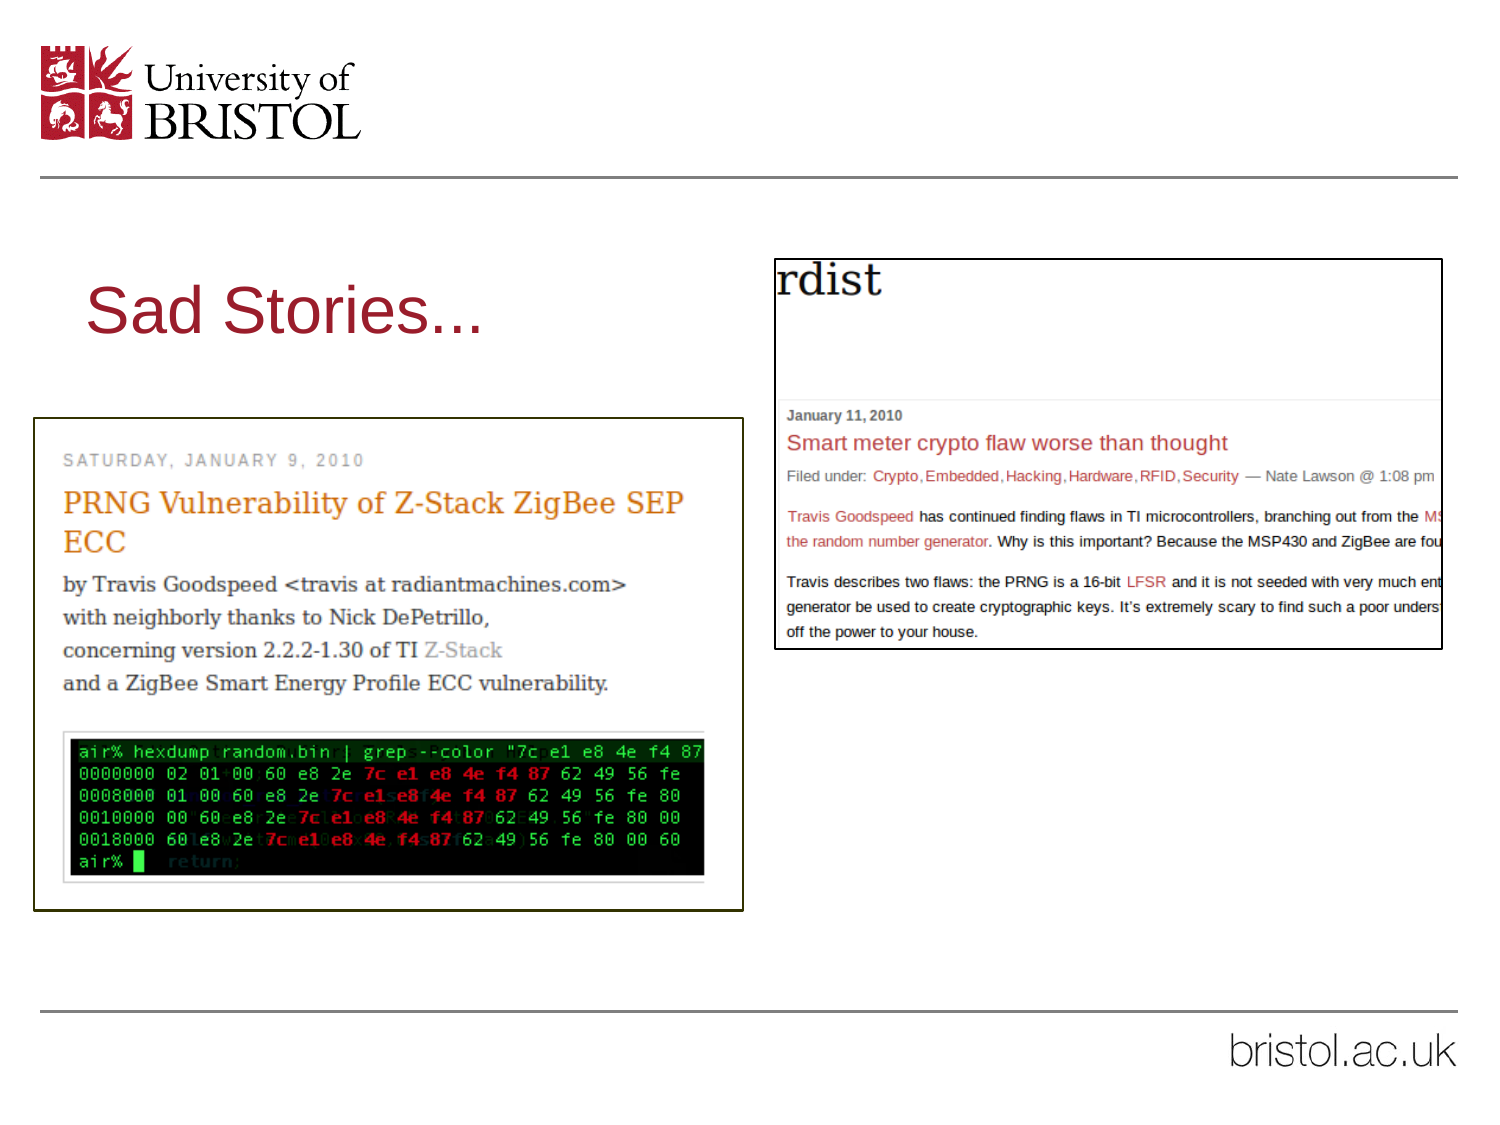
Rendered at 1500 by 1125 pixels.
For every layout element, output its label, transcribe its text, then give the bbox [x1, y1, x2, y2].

picture [41, 46, 361, 140]
picture [35, 418, 742, 910]
title Sad Stories... [70, 212, 697, 401]
picture [776, 259, 1441, 649]
picture [1214, 1023, 1459, 1080]
